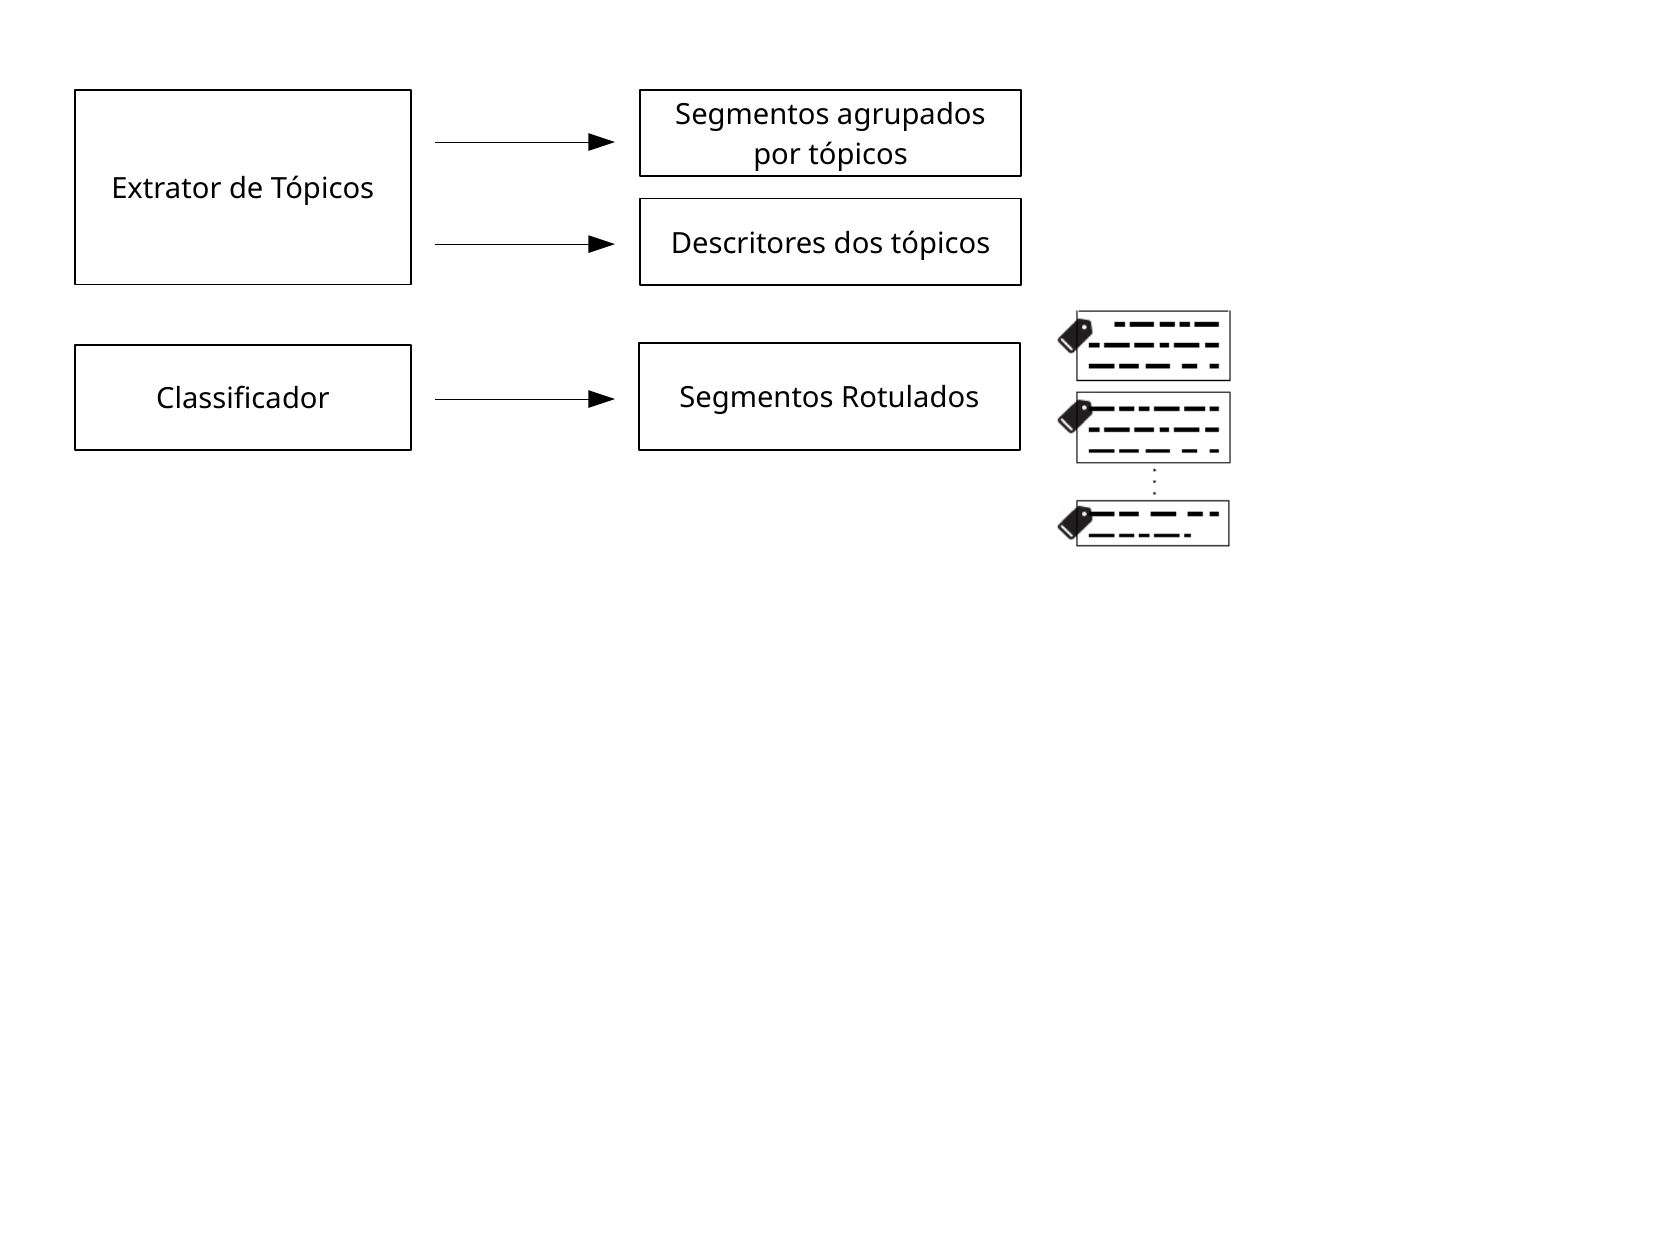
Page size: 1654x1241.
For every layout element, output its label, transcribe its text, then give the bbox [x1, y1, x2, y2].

text_box Segmentos agrupados por tópicos [640, 89, 1022, 177]
text_box Descritores dos tópicos [640, 198, 1022, 286]
picture [1049, 299, 1245, 556]
text_box Segmentos Rotulados [638, 342, 1020, 450]
text_box Extrator de Tópicos [74, 89, 411, 285]
text_box Classificador [74, 345, 411, 450]
